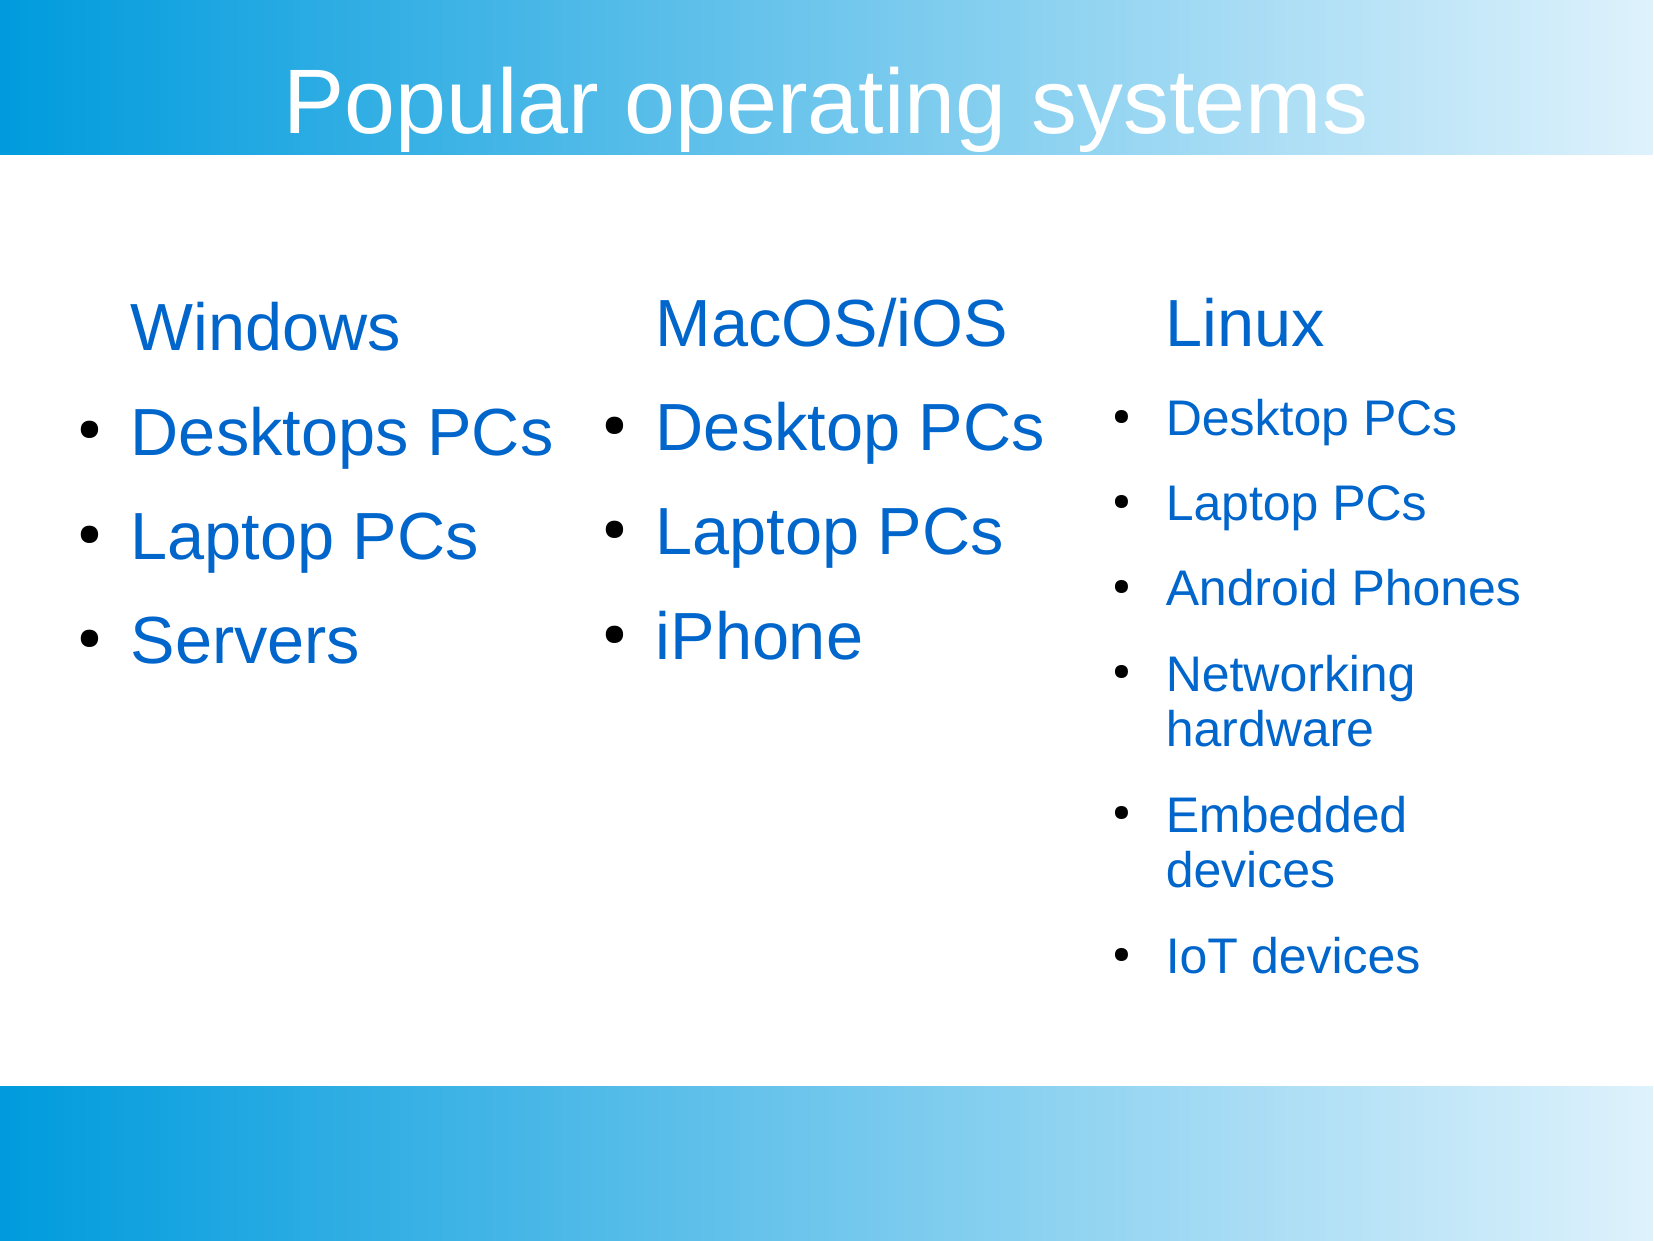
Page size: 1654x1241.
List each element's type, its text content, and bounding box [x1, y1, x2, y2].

list MacOS/iOS Desktop PCs Laptop PCs iPhone [585, 285, 1058, 1006]
list Linux Desktop PCs Laptop PCs Android Phones Networking hardware Embedded devices IoT devices [1095, 285, 1568, 1006]
title Popular operating systems [82, 49, 1571, 155]
list Windows Desktops PCs Laptop PCs Servers [60, 290, 556, 1010]
